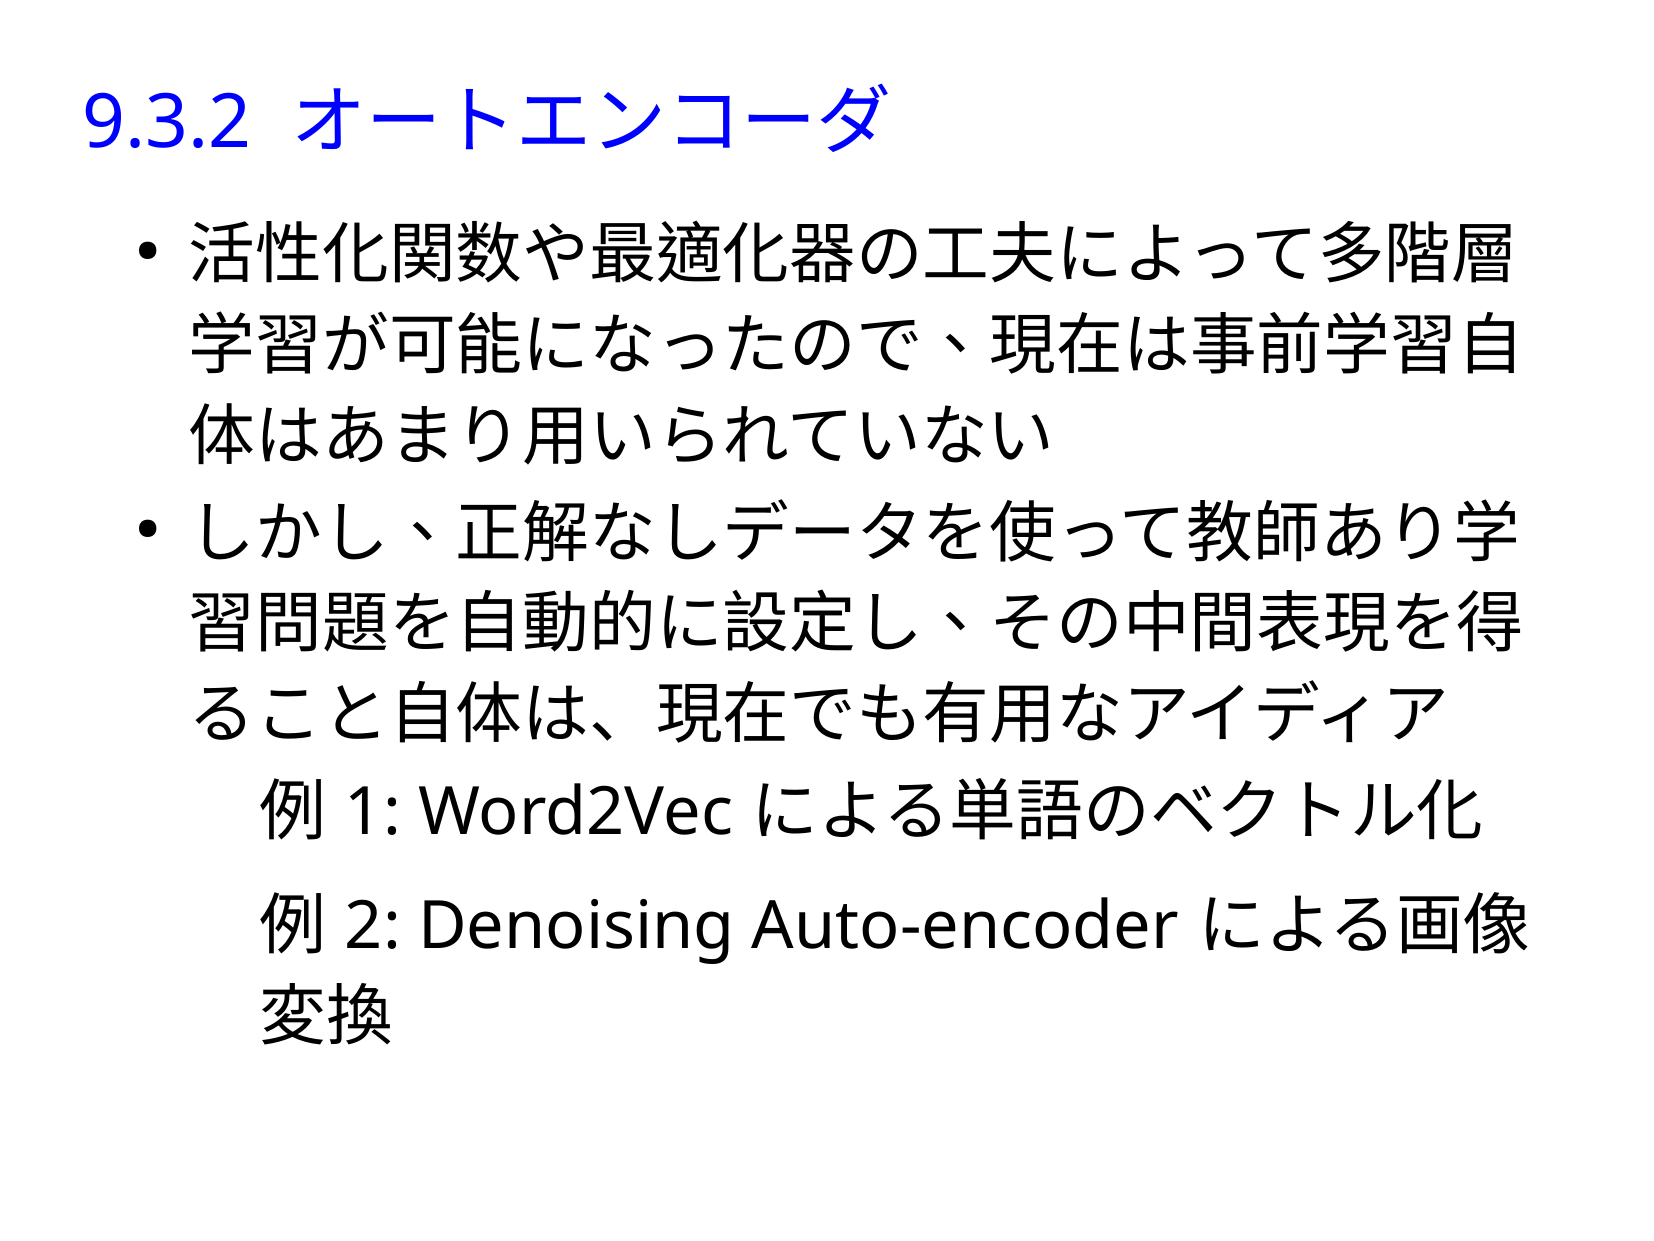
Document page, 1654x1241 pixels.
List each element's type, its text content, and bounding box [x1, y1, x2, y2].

list 活性化関数や最適化器の工夫によって多階層学習が可能になったので、現在は事前学習自体はあまり用いられていない しかし、正解なしデータを使って教師あり学習問題を自動的に設定し、その中間表現を得ること自体は、現在でも有用なアイディア 例1: Word2Vecによる単語のベクトル化 例2: Denoising Auto-encoderによる画像変換 [118, 206, 1563, 1143]
title 9.3.2 オートエンコーダ [82, 49, 1571, 188]
